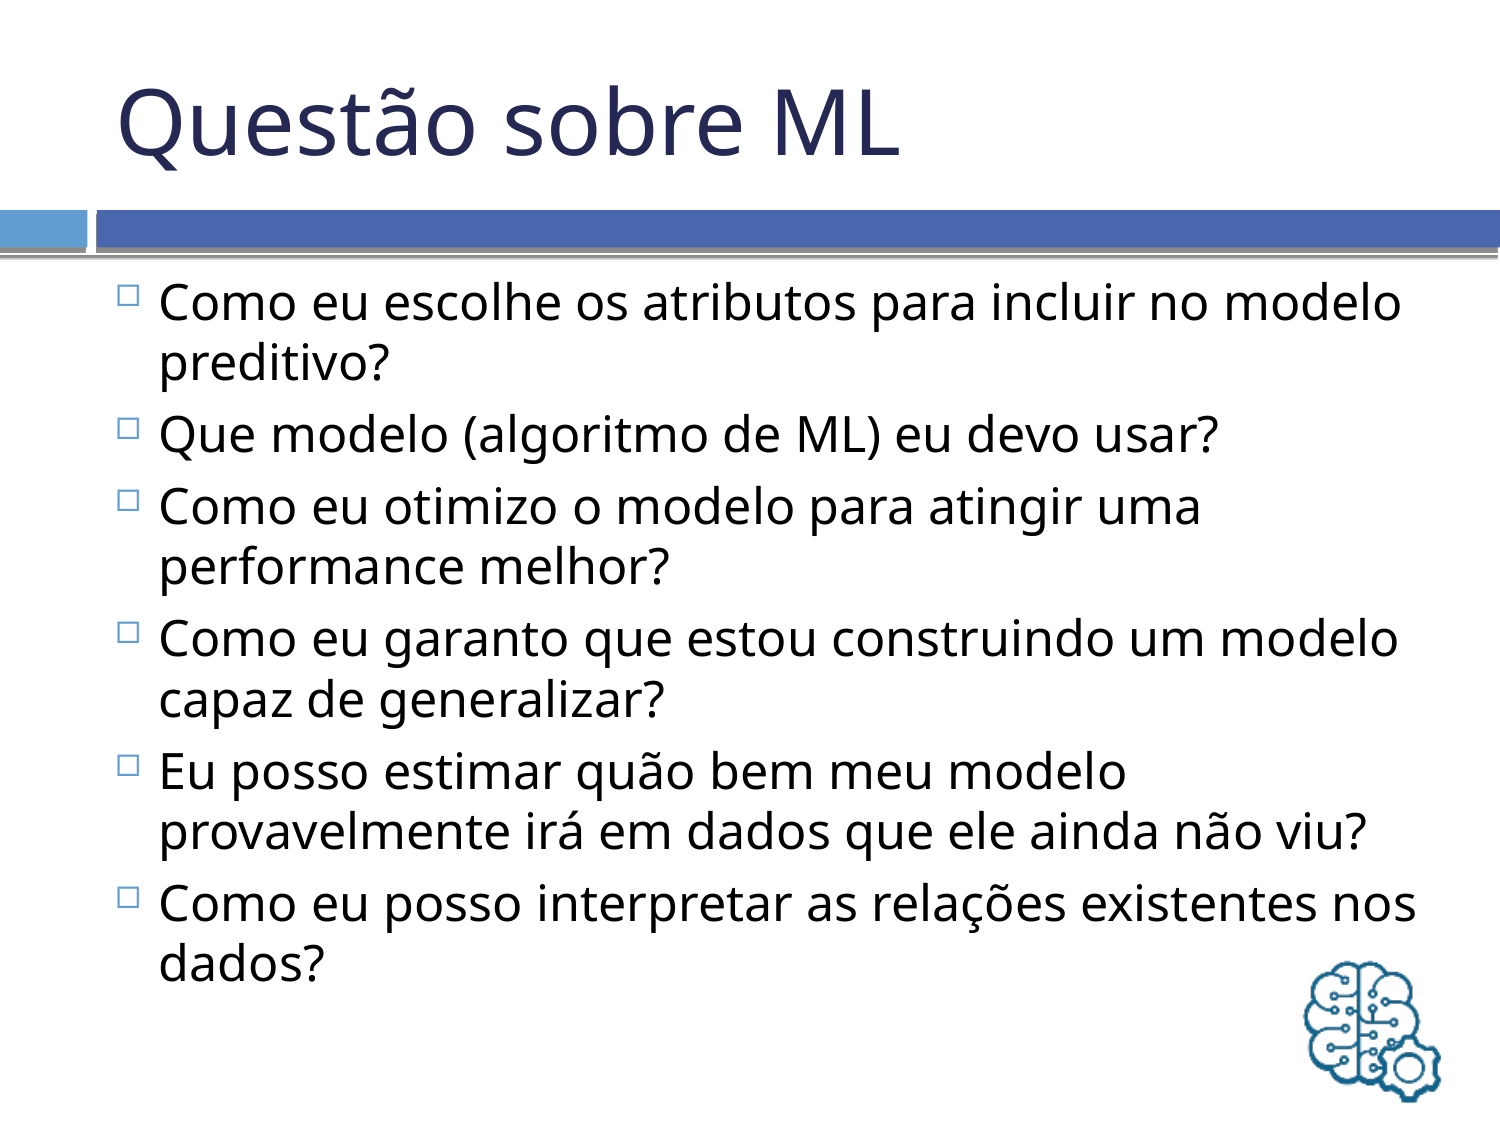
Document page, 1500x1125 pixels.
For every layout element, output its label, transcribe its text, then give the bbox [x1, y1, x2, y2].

title Questão sobre ML [100, 37, 1438, 200]
list Como eu escolhe os atributos para incluir no modelo preditivo? Que modelo (algoritmo de ML) eu devo usar? Como eu otimizo o modelo para atingir uma performance melhor? Como eu garanto que estou construindo um modelo capaz de generalizar? Eu posso estimar quão bem meu modelo provavelmente irá em dados que ele ainda não viu? Como eu posso interpretar as relações existentes nos dados? [100, 262, 1438, 1000]
picture [1297, 955, 1449, 1106]
